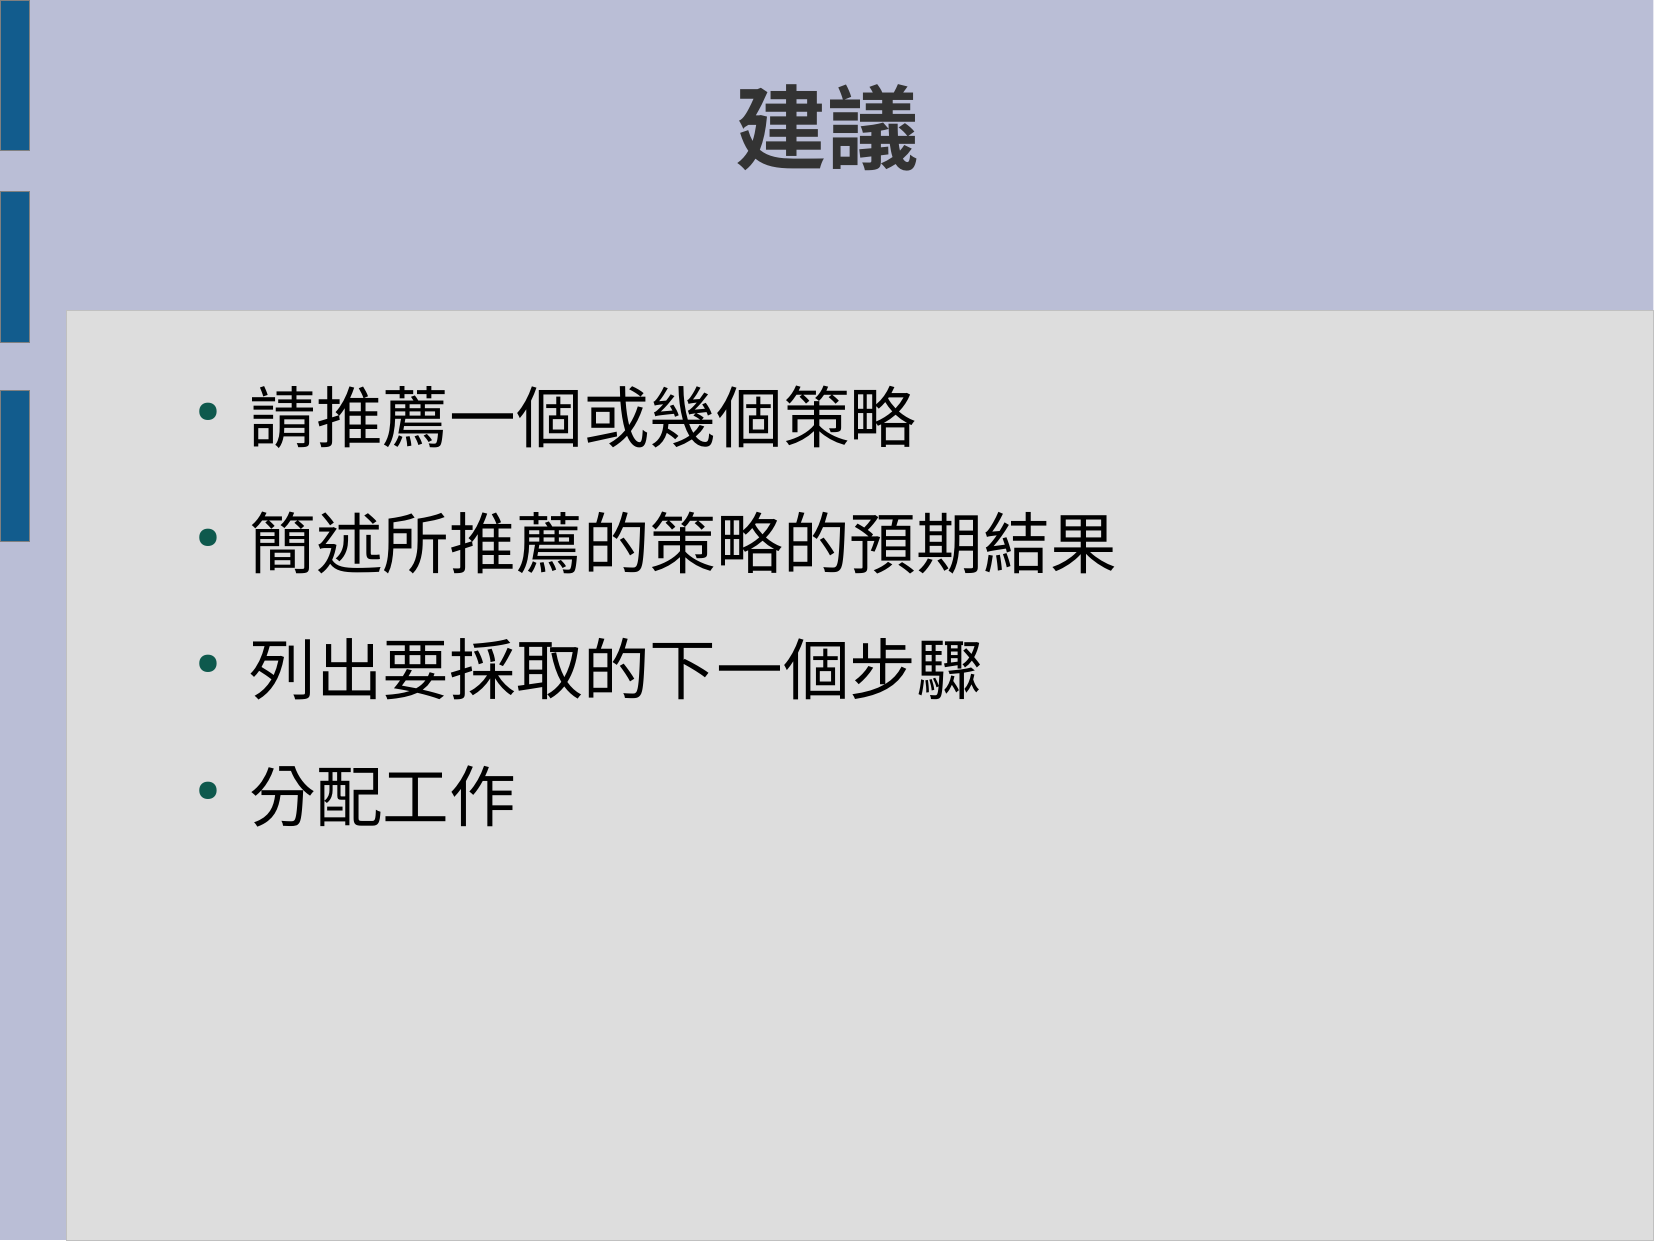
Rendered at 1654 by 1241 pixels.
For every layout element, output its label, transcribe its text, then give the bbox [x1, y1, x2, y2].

list 請推薦一個或幾個策略 簡述所推薦的策略的預期結果 列出要採取的下一個步驟 分配工作 [178, 364, 1570, 1147]
title 建議 [121, 19, 1534, 227]
